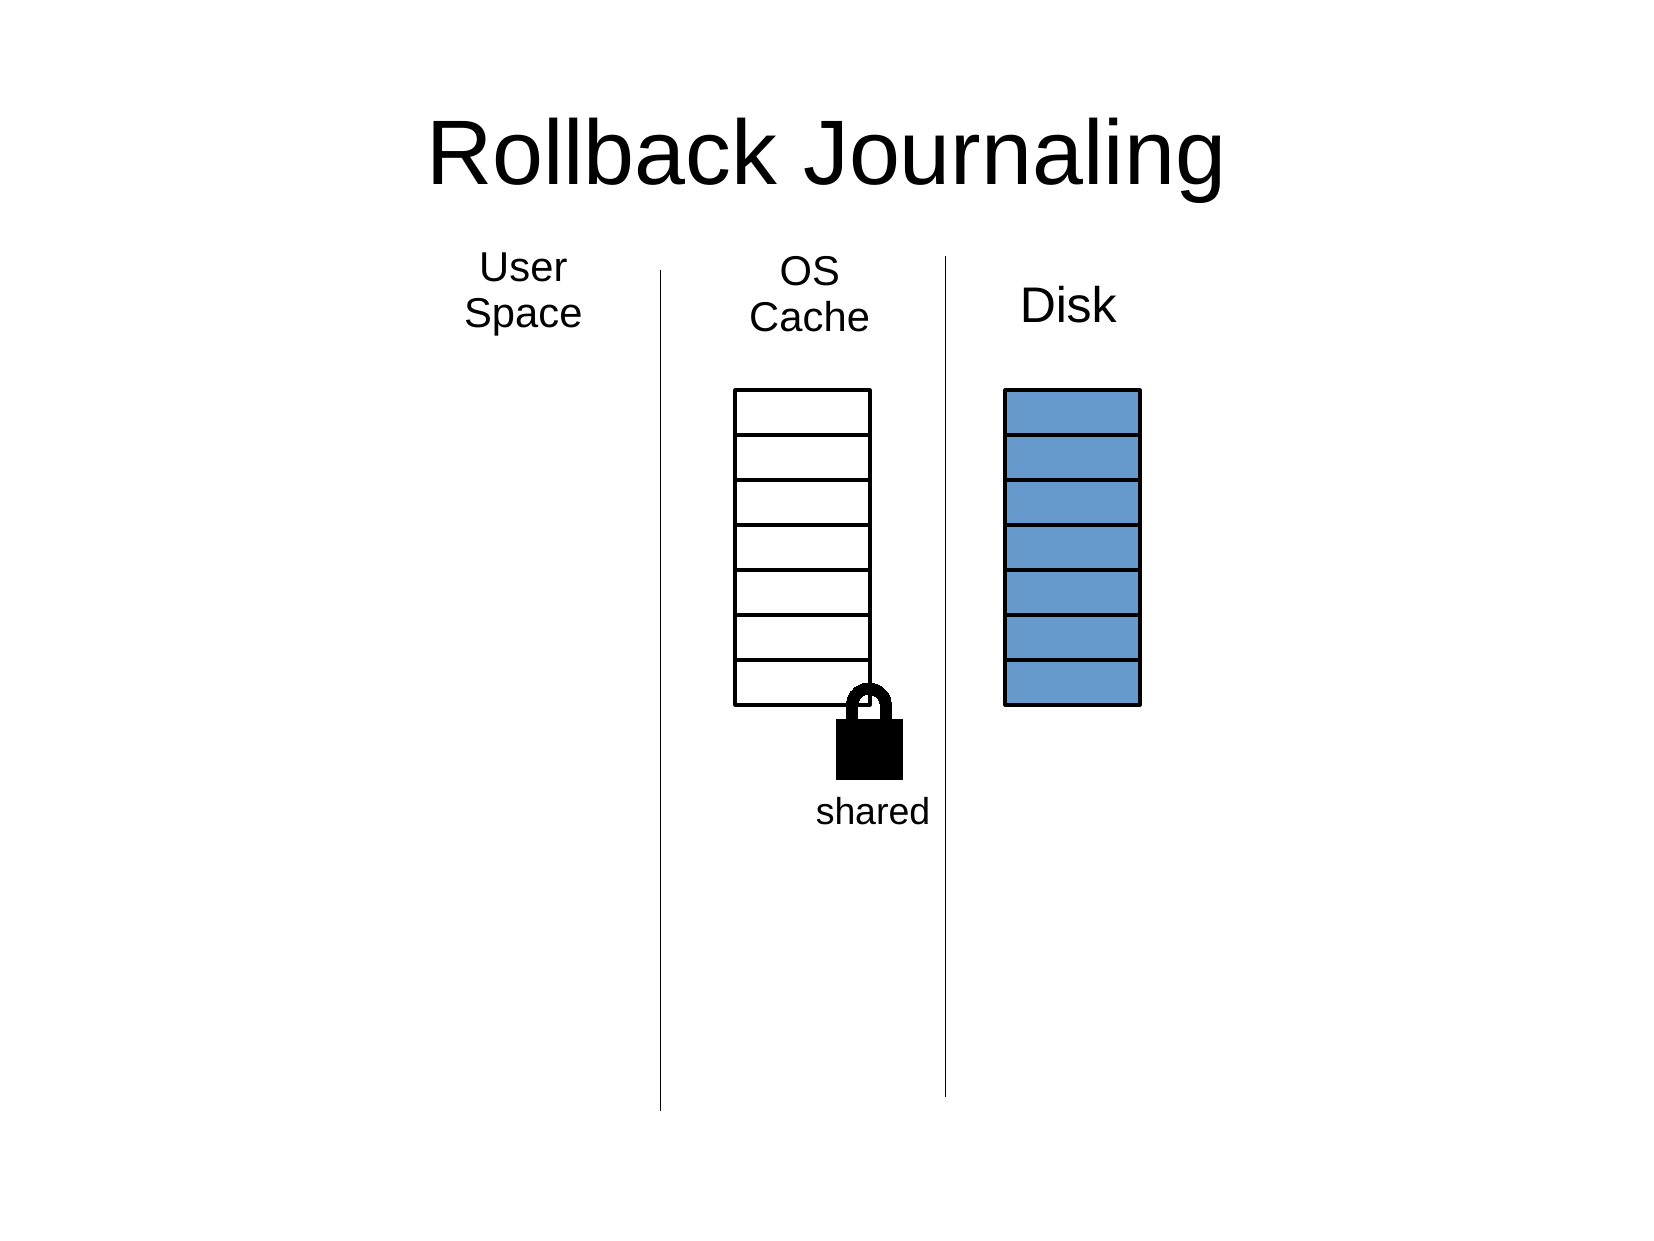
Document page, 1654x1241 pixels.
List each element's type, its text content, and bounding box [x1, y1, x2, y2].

text_box shared [801, 783, 946, 840]
text_box OS Cache [734, 240, 901, 349]
text_box [1005, 390, 1141, 706]
text_box [735, 390, 903, 780]
title Rollback Journaling [82, 49, 1571, 257]
text_box User Space [449, 236, 616, 346]
text_box Disk [1005, 270, 1132, 342]
